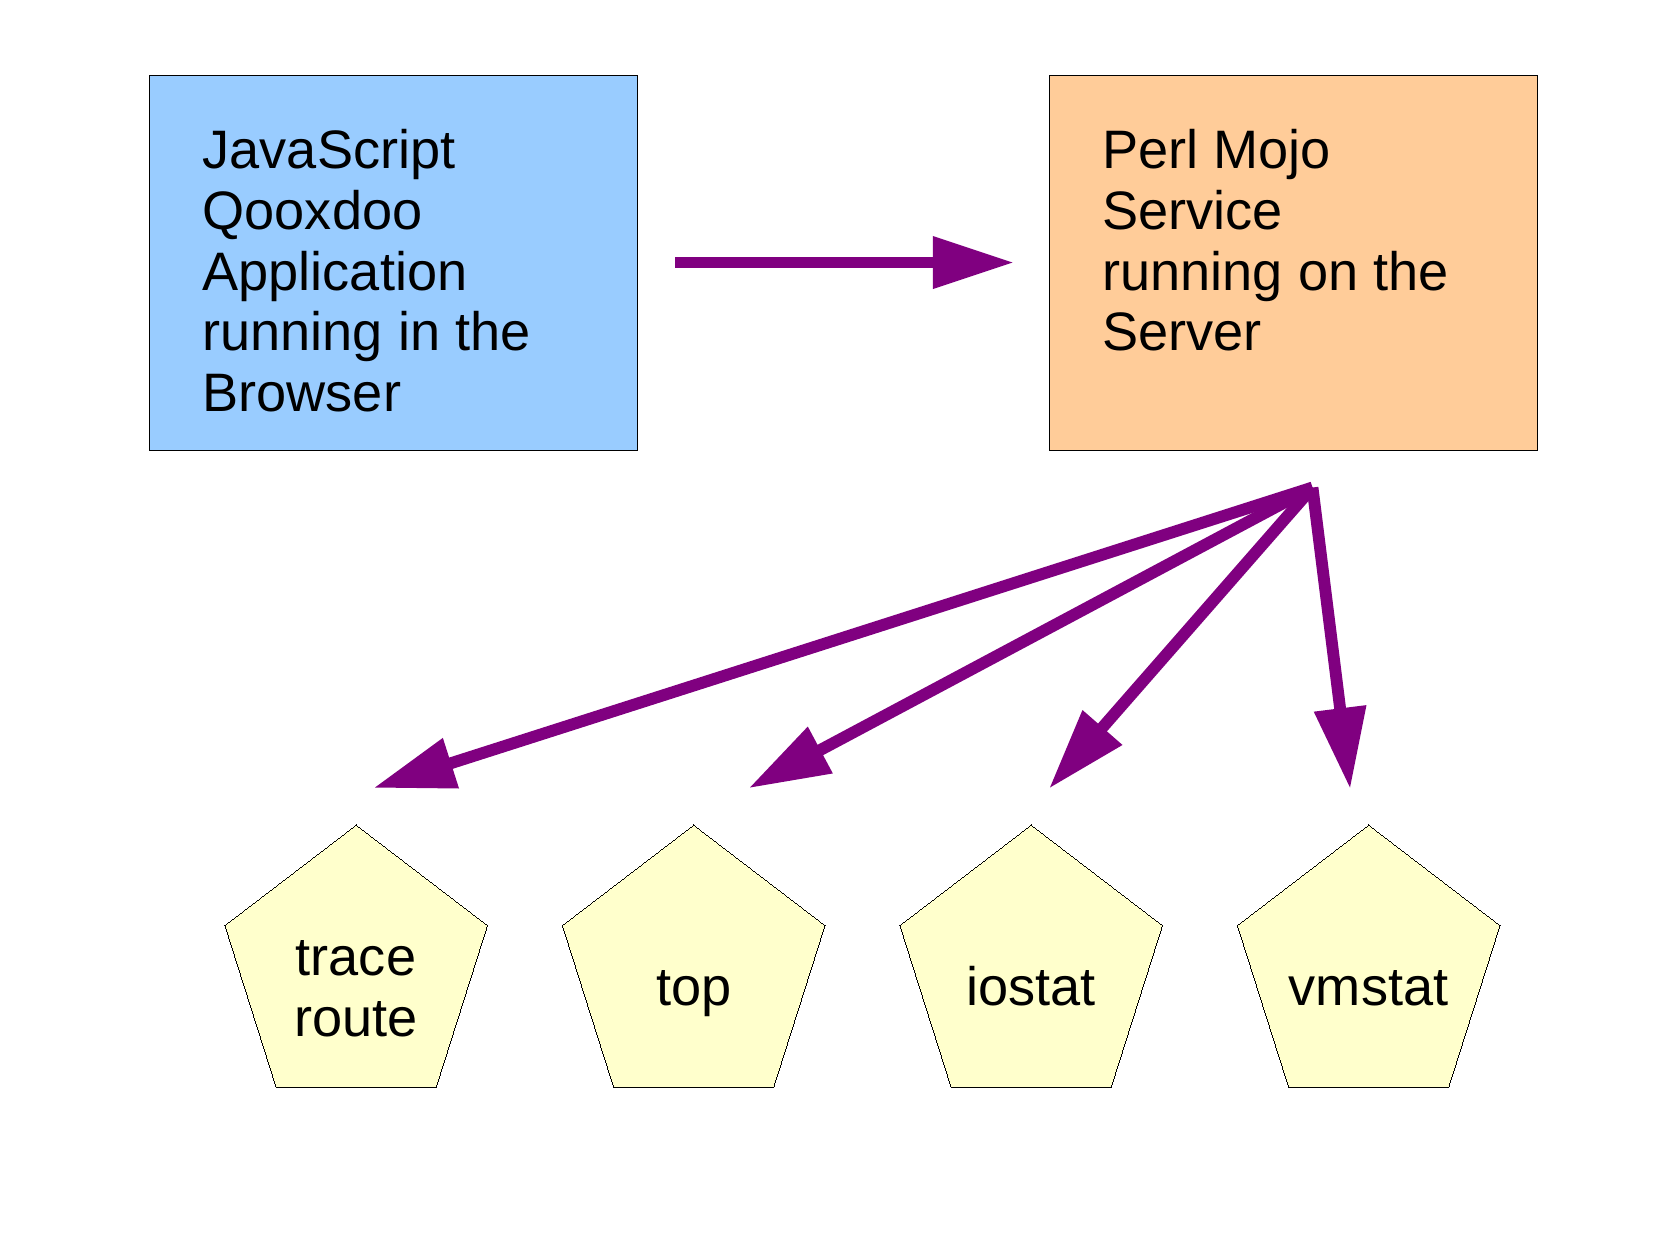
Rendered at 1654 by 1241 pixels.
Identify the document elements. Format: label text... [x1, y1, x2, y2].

text_box trace route [224, 824, 488, 1088]
text_box top [562, 824, 826, 1088]
text_box iostat [899, 824, 1163, 1088]
text_box JavaScript Qooxdoo Application running in the Browser [187, 112, 601, 526]
text_box vmstat [1237, 824, 1501, 1088]
text_box [1049, 75, 1538, 451]
text_box [149, 75, 638, 451]
text_box Perl Mojo Service running on the Server [1087, 112, 1501, 526]
